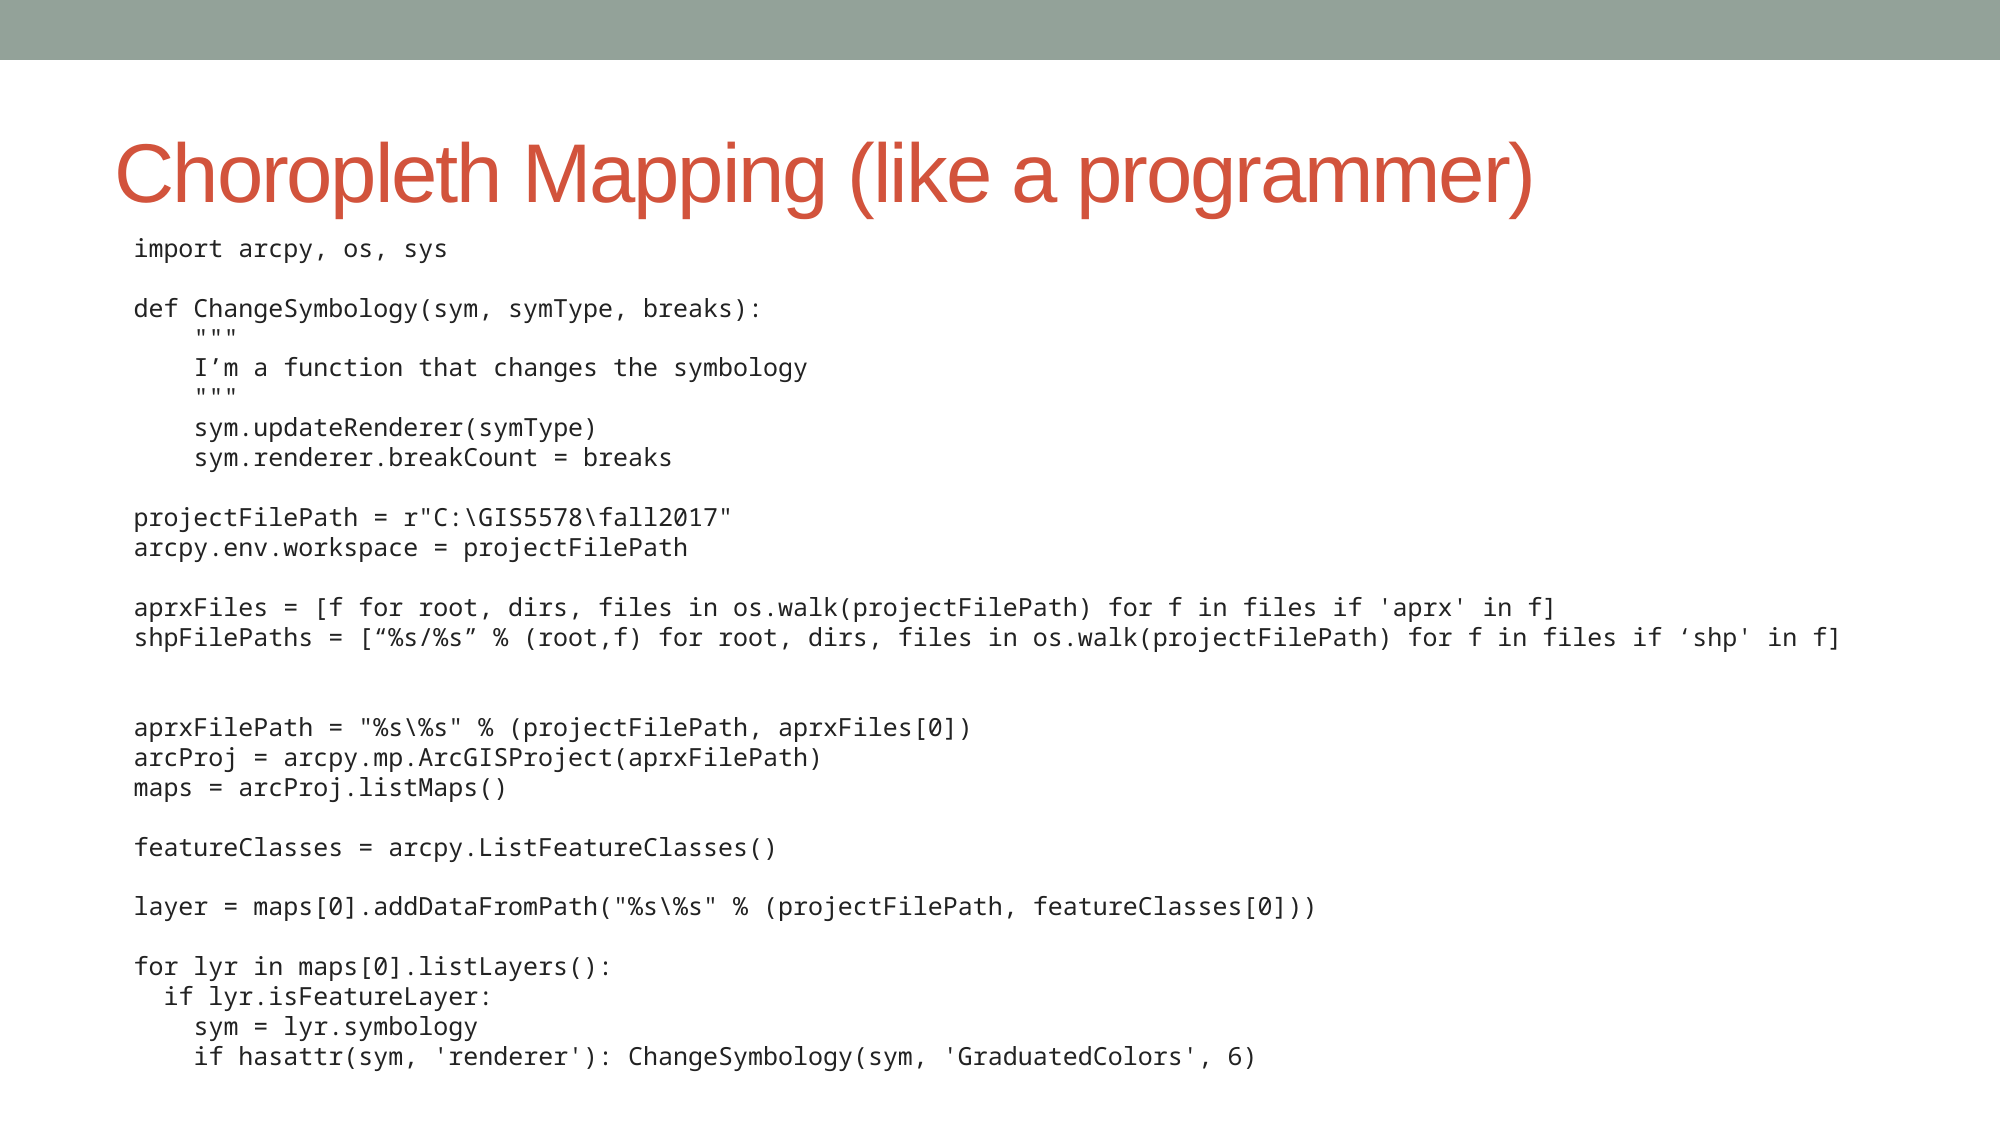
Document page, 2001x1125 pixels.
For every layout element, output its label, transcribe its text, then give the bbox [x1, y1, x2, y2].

title Choropleth Mapping (like a programmer) [99, 87, 1900, 251]
list import arcpy, os, sys def ChangeSymbology(sym, symType, breaks): """ I’m a function that changes the symbology """ sym.updateRenderer(symType) sym.renderer.breakCount = breaks projectFilePath = r"C:\GIS5578\fall2017" arcpy.env.workspace = projectFilePath aprxFiles = [f for root, dirs, files in os.walk(projectFilePath) for f in files if 'aprx' in f] shpFilePaths = [“%s/%s” % (root,f) for root, dirs, files in os.walk(projectFilePath) for f in files if ‘shp' in f] aprxFilePath = "%s\%s" % (projectFilePath, aprxFiles[0]) arcProj = arcpy.mp.ArcGISProject(aprxFilePath) maps = arcProj.listMaps() featureClasses = arcpy.ListFeatureClasses() layer = maps[0].addDataFromPath("%s\%s" % (projectFilePath, featureClasses[0])) for lyr in maps[0].listLayers(): if lyr.isFeatureLayer: sym = lyr.symbology if hasattr(sym, 'renderer'): ChangeSymbology(sym, 'GraduatedColors', 6) [118, 219, 1724, 1084]
